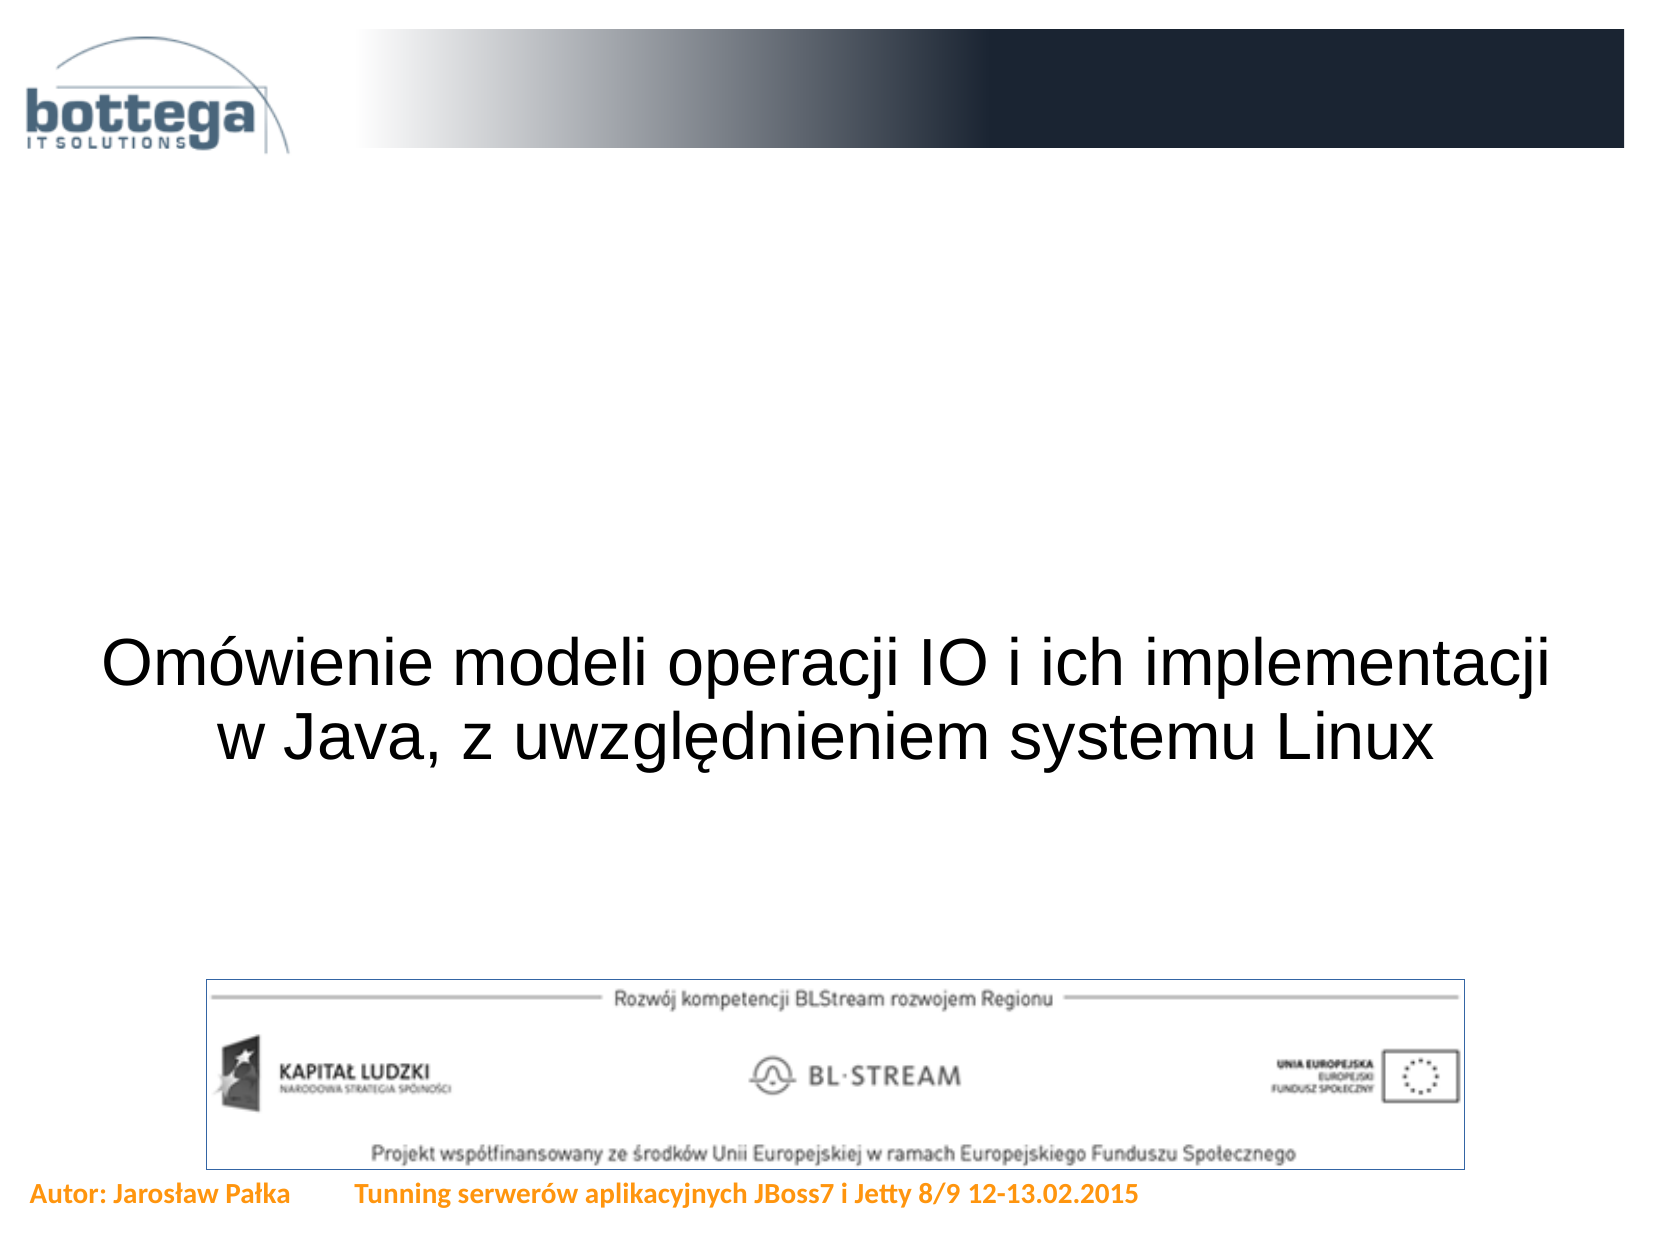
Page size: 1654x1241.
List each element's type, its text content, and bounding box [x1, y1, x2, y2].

picture [207, 1109, 1464, 1169]
subtitle Omówienie modeli operacji IO i ich implementacji w Java, z uwzględnieniem systemu Linux [82, 290, 1571, 1109]
picture [17, 29, 296, 160]
